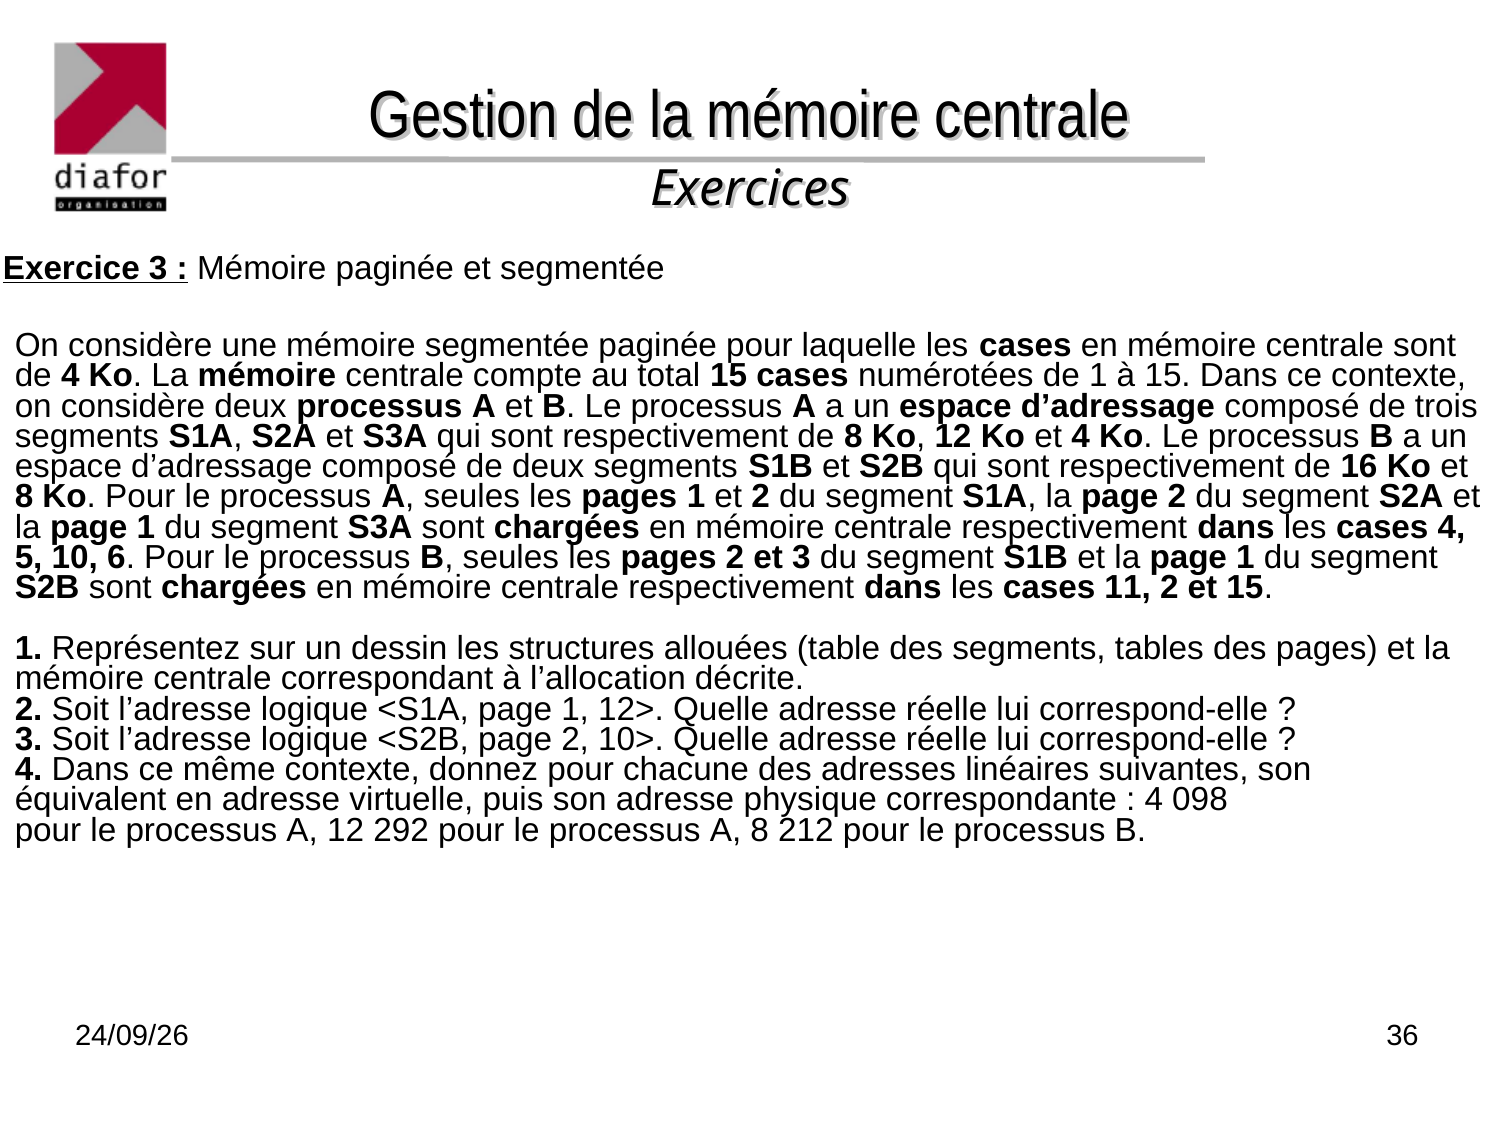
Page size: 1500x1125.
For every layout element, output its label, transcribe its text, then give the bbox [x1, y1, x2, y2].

title Gestion de la mémoire centrale Exercices [75, 45, 1426, 250]
text_box On considère une mémoire segmentée paginée pour laquelle les cases en mémoire centrale sont de 4 Ko. La mémoire centrale compte au total 15 cases numérotées de 1 à 15. Dans ce contexte, on considère deux processus A et B. Le processus A a un espace d’adressage composé de trois segments S1A, S2A et S3A qui sont respectivement de 8 Ko, 12 Ko et 4 Ko. Le processus B a un espace d’adressage composé de deux segments S1B et S2B qui sont respectivement de 16 Ko et 8 Ko. Pour le processus A, seules les pages 1 et 2 du segment S1A, la page 2 du segment S2A et la page 1 du segment S3A sont chargées en mémoire centrale respectivement dans les cases 4, 5, 10, 6. Pour le processus B, seules les pages 2 et 3 du segment S1B et la page 1 du segment S2B sont chargées en mémoire centrale respectivement dans les cases 11, 2 et 15. 1. Représentez sur un dessin les structures allouées (table des segments, tables des pages) et la mémoire centrale correspondant à l’allocation décrite. 2. Soit l’adresse logique <S1A, page 1, 12>. Quelle adresse réelle lui correspond-elle ? 3. Soit l’adresse logique <S2B, page 2, 10>. Quelle adresse réelle lui correspond-elle ? 4. Dans ce même contexte, donnez pour chacune des adresses linéaires suivantes, son équivalent en adresse virtuelle, puis son adresse physique correspondante : 4 098 pour le processus A, 12 292 pour le processus A, 8 212 pour le processus B. [0, 324, 1500, 885]
picture [53, 42, 168, 213]
text_box Exercice 3 : Mémoire paginée et segmentée [0, 248, 681, 294]
